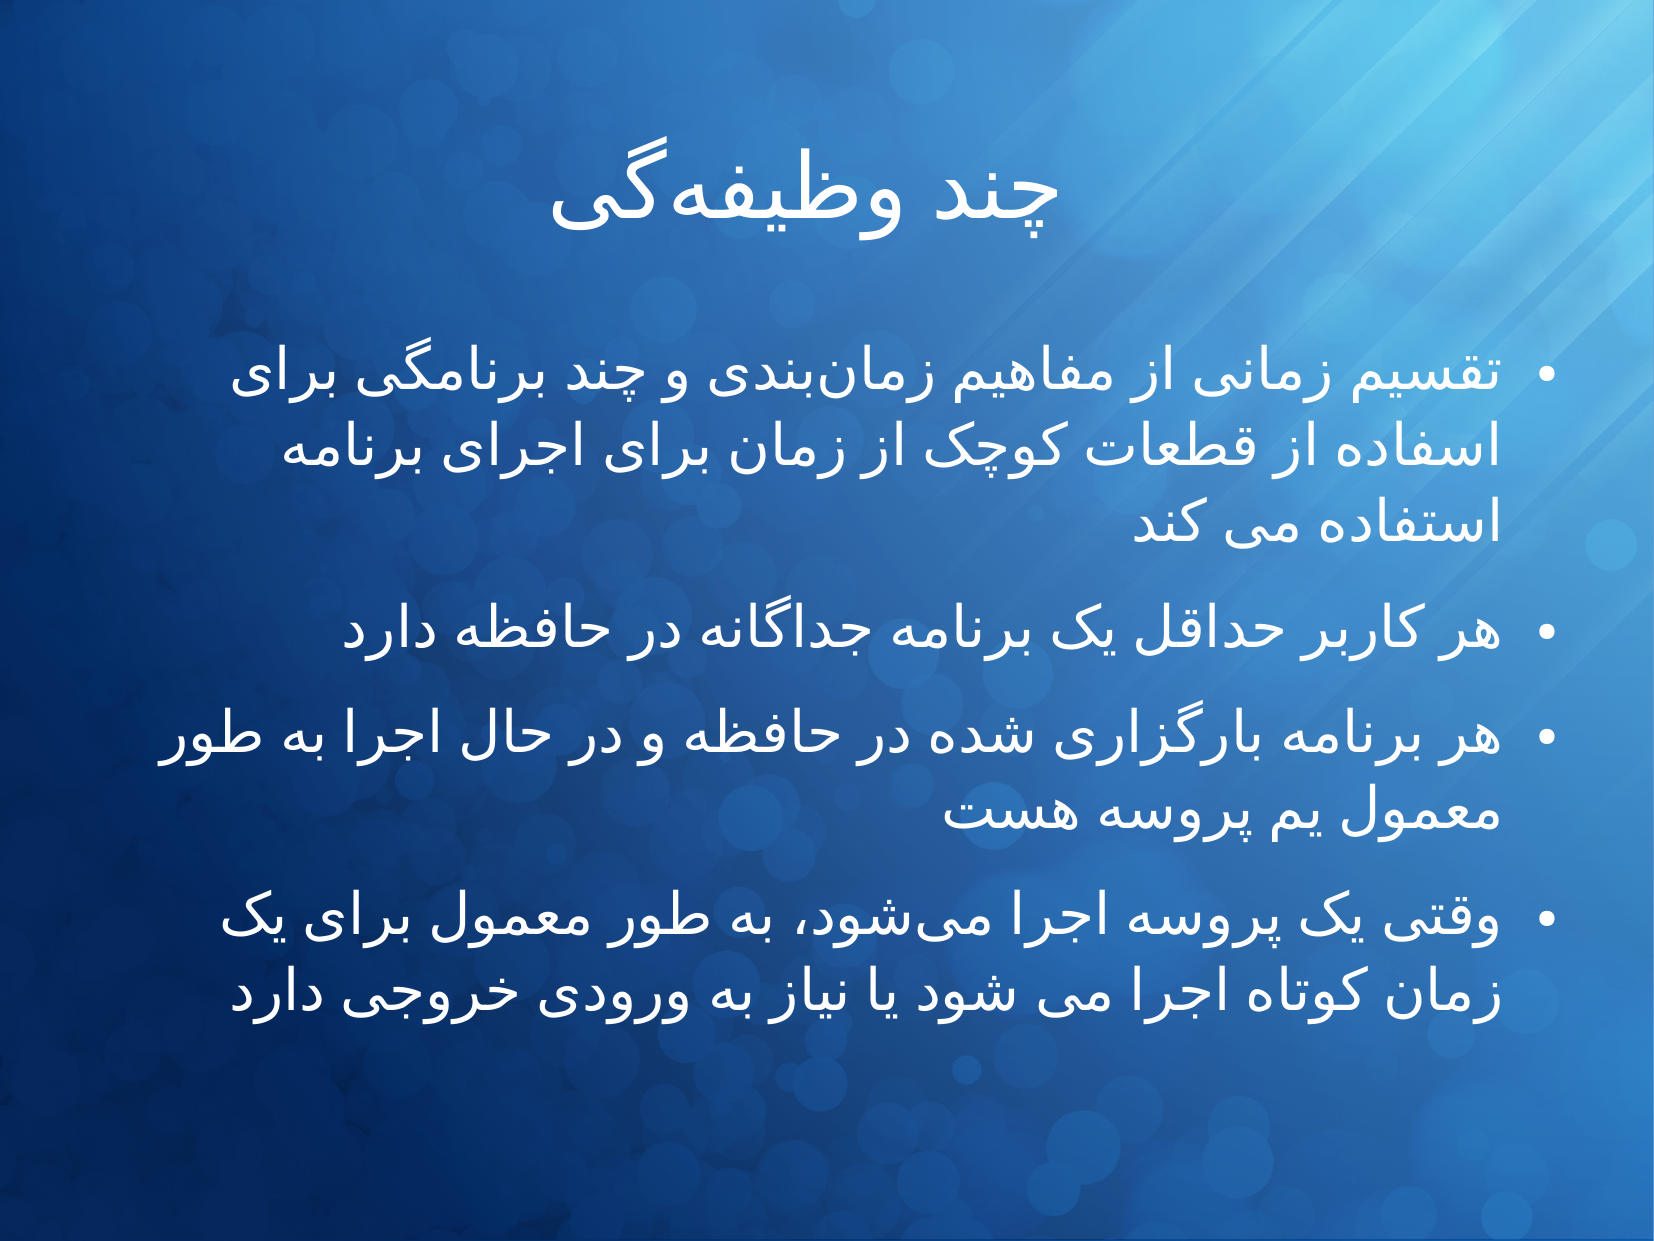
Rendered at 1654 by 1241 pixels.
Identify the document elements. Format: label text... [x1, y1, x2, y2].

title چند وظیفه‌گی [112, 112, 1501, 281]
picture [0, 0, 1654, 1241]
list تقسیم زمانی از مفاهیم زمان‌بندی و چند برنامگی برای اسفاده از قطعات کوچک از زمان برای اجرای برنامه استفاده می کند هر کاربر حداقل یک برنامه جداگانه در حافظه دارد هر برنامه بارگزاری شده در حافظه و در حال اجرا به طور معمول یم پروسه هست وقتی یک پروسه اجرا می‌شود، به طور معمول برای یک زمان کوتاه اجرا می شود یا نیاز به ورودی خروجی دارد [122, 337, 1576, 1140]
